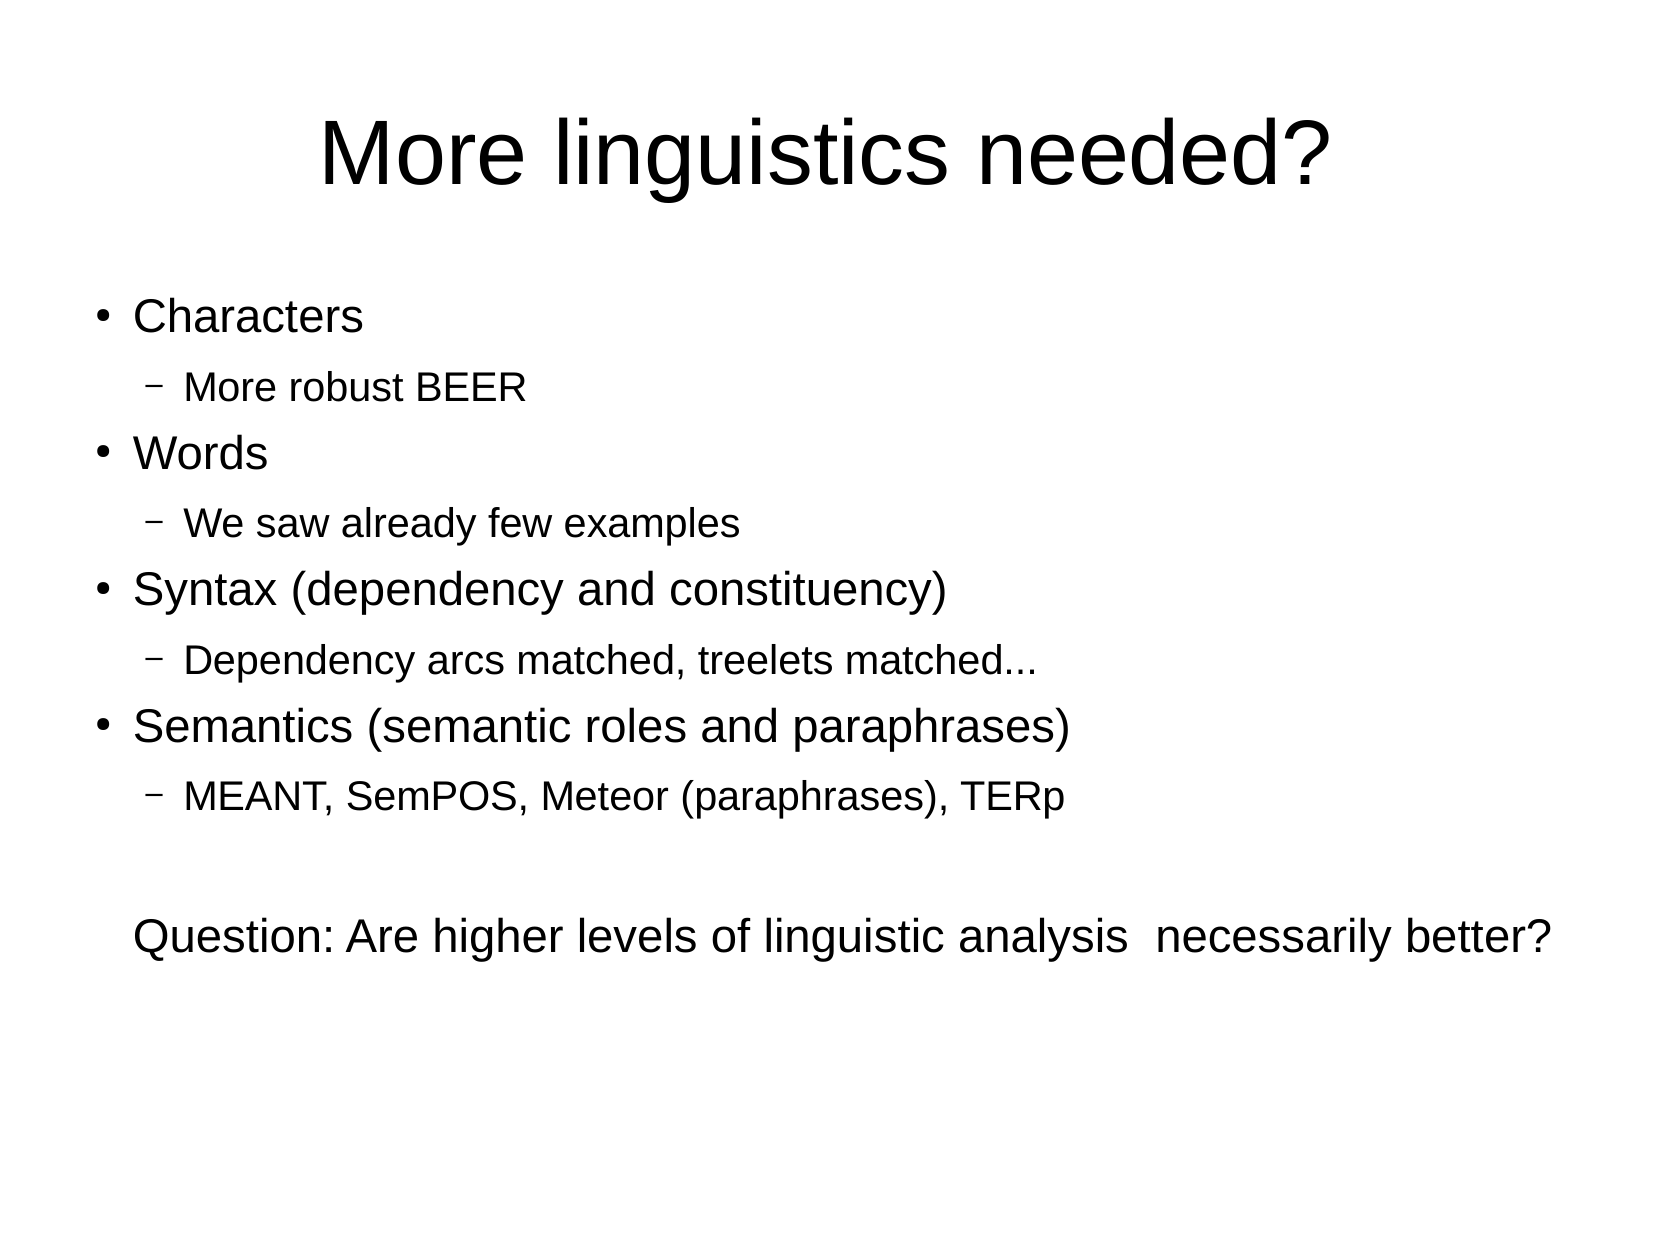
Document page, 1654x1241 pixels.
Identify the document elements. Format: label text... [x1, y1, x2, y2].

list Characters More robust BEER Words We saw already few examples Syntax (dependency and constituency) Dependency arcs matched, treelets matched... Semantics (semantic roles and paraphrases) MEANT, SemPOS, Meteor (paraphrases), TERp Question: Are higher levels of linguistic analysis necessarily better? [82, 290, 1571, 1010]
title More linguistics needed? [82, 49, 1571, 257]
